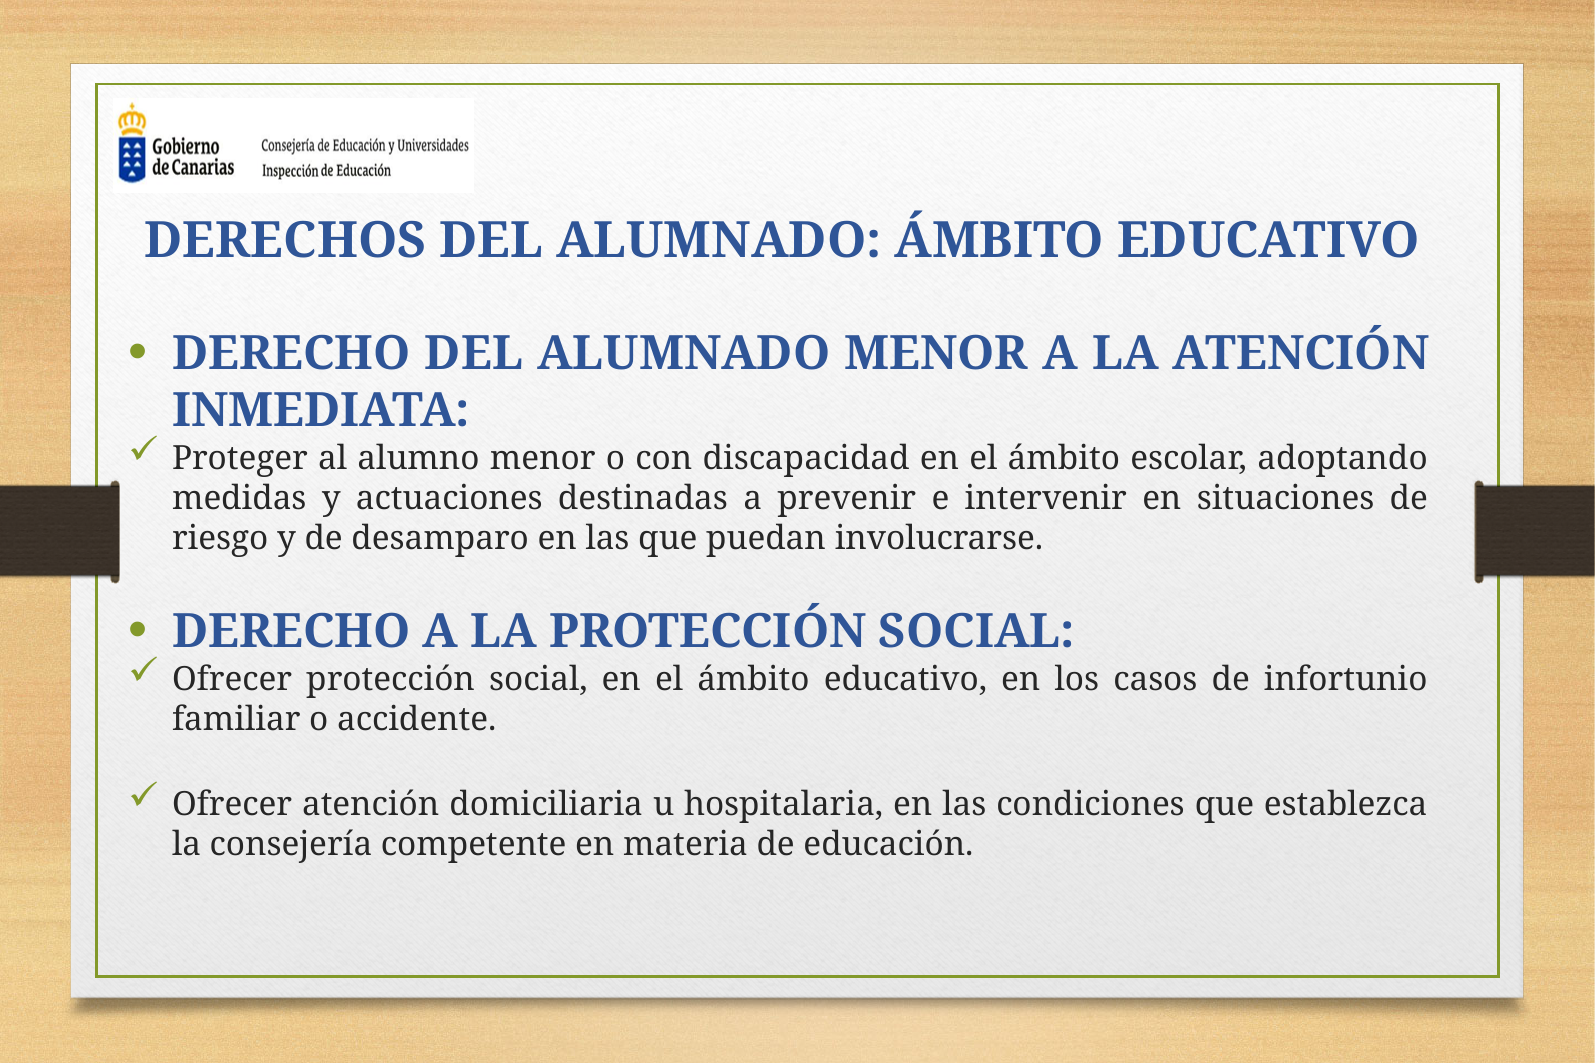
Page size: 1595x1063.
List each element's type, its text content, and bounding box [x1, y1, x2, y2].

picture [0, 0, 1595, 1063]
text_box DERECHOS DEL ALUMNADO: ÁMBITO EDUCATIVO [60, 141, 1505, 334]
text_box DERECHO DEL ALUMNADO MENOR A LA ATENCIÓN INMEDIATA: Proteger al alumno menor o con discapacidad en el ámbito escolar, adoptando medidas y actuaciones destinadas a prevenir e intervenir en situaciones de riesgo y de desamparo en las que puedan involucrarse. DERECHO A LA PROTECCIÓN SOCIAL: Ofrecer protección social, en el ámbito educativo, en los casos de infortunio familiar o accidente. Ofrecer atención domiciliaria u hospitalaria, en las condiciones que establezca la consejería competente en materia de educación. [113, 315, 1445, 932]
